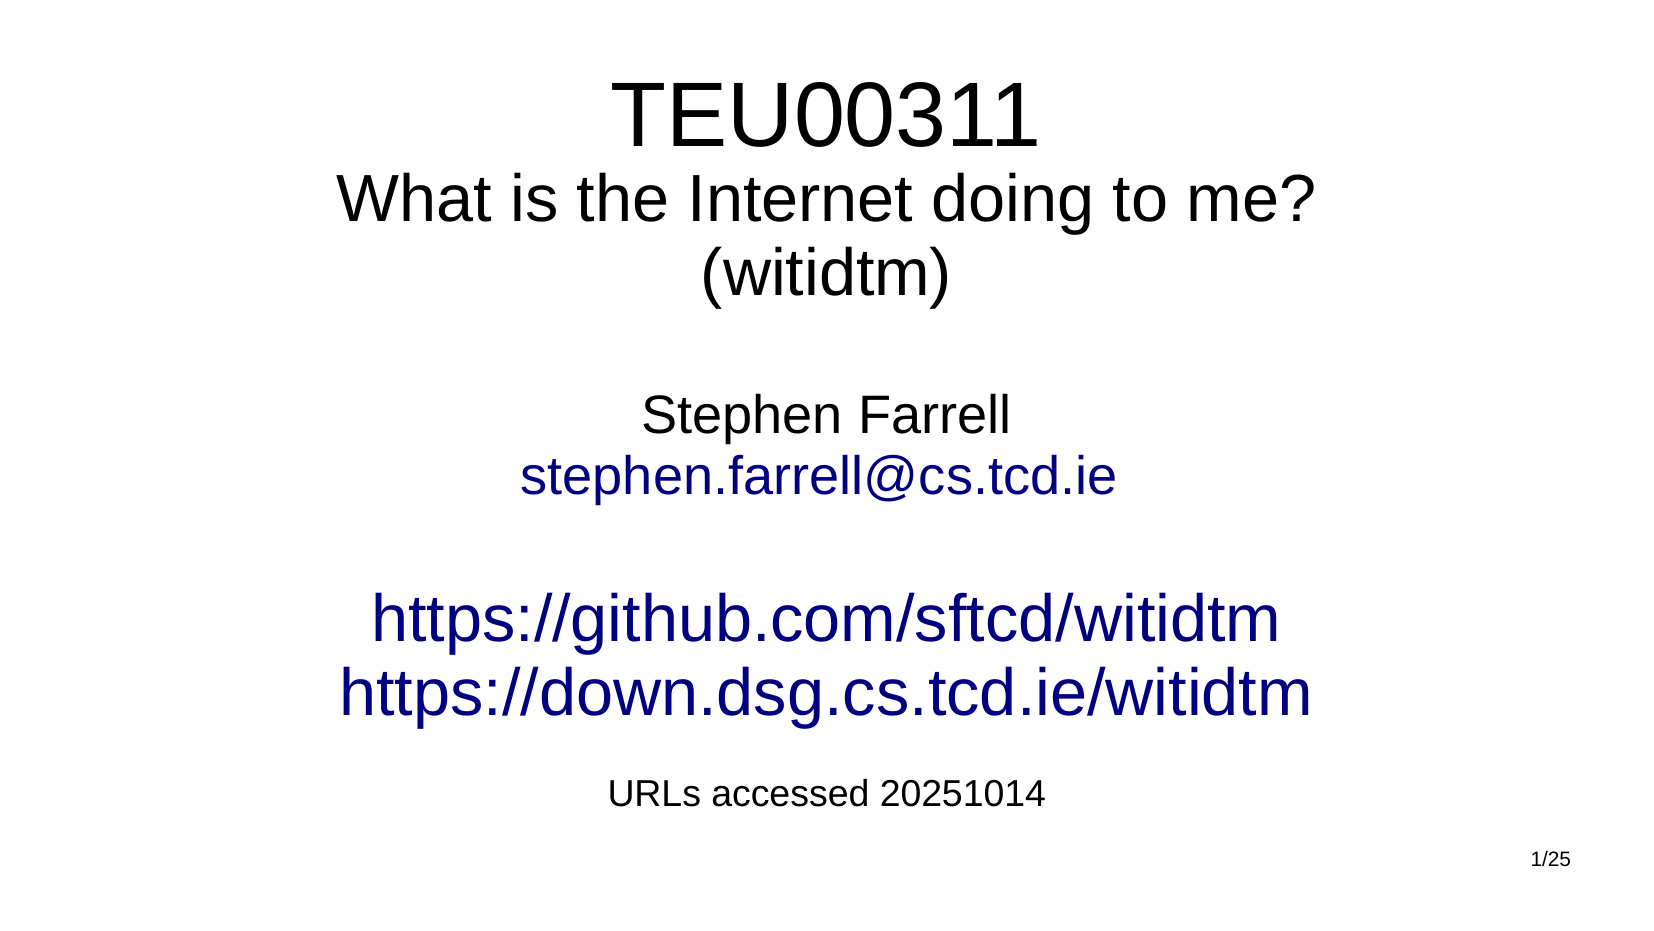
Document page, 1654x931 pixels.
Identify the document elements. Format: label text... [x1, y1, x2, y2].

title TEU00311 [82, 37, 1571, 144]
subtitle What is the Internet doing to me? (witidtm) Stephen Farrell stephen.farrell@cs.tcd.ie https://github.com/sftcd/witidtm https://down.dsg.cs.tcd.ie/witidtm URLs accessed 20251014 [82, 144, 1571, 831]
